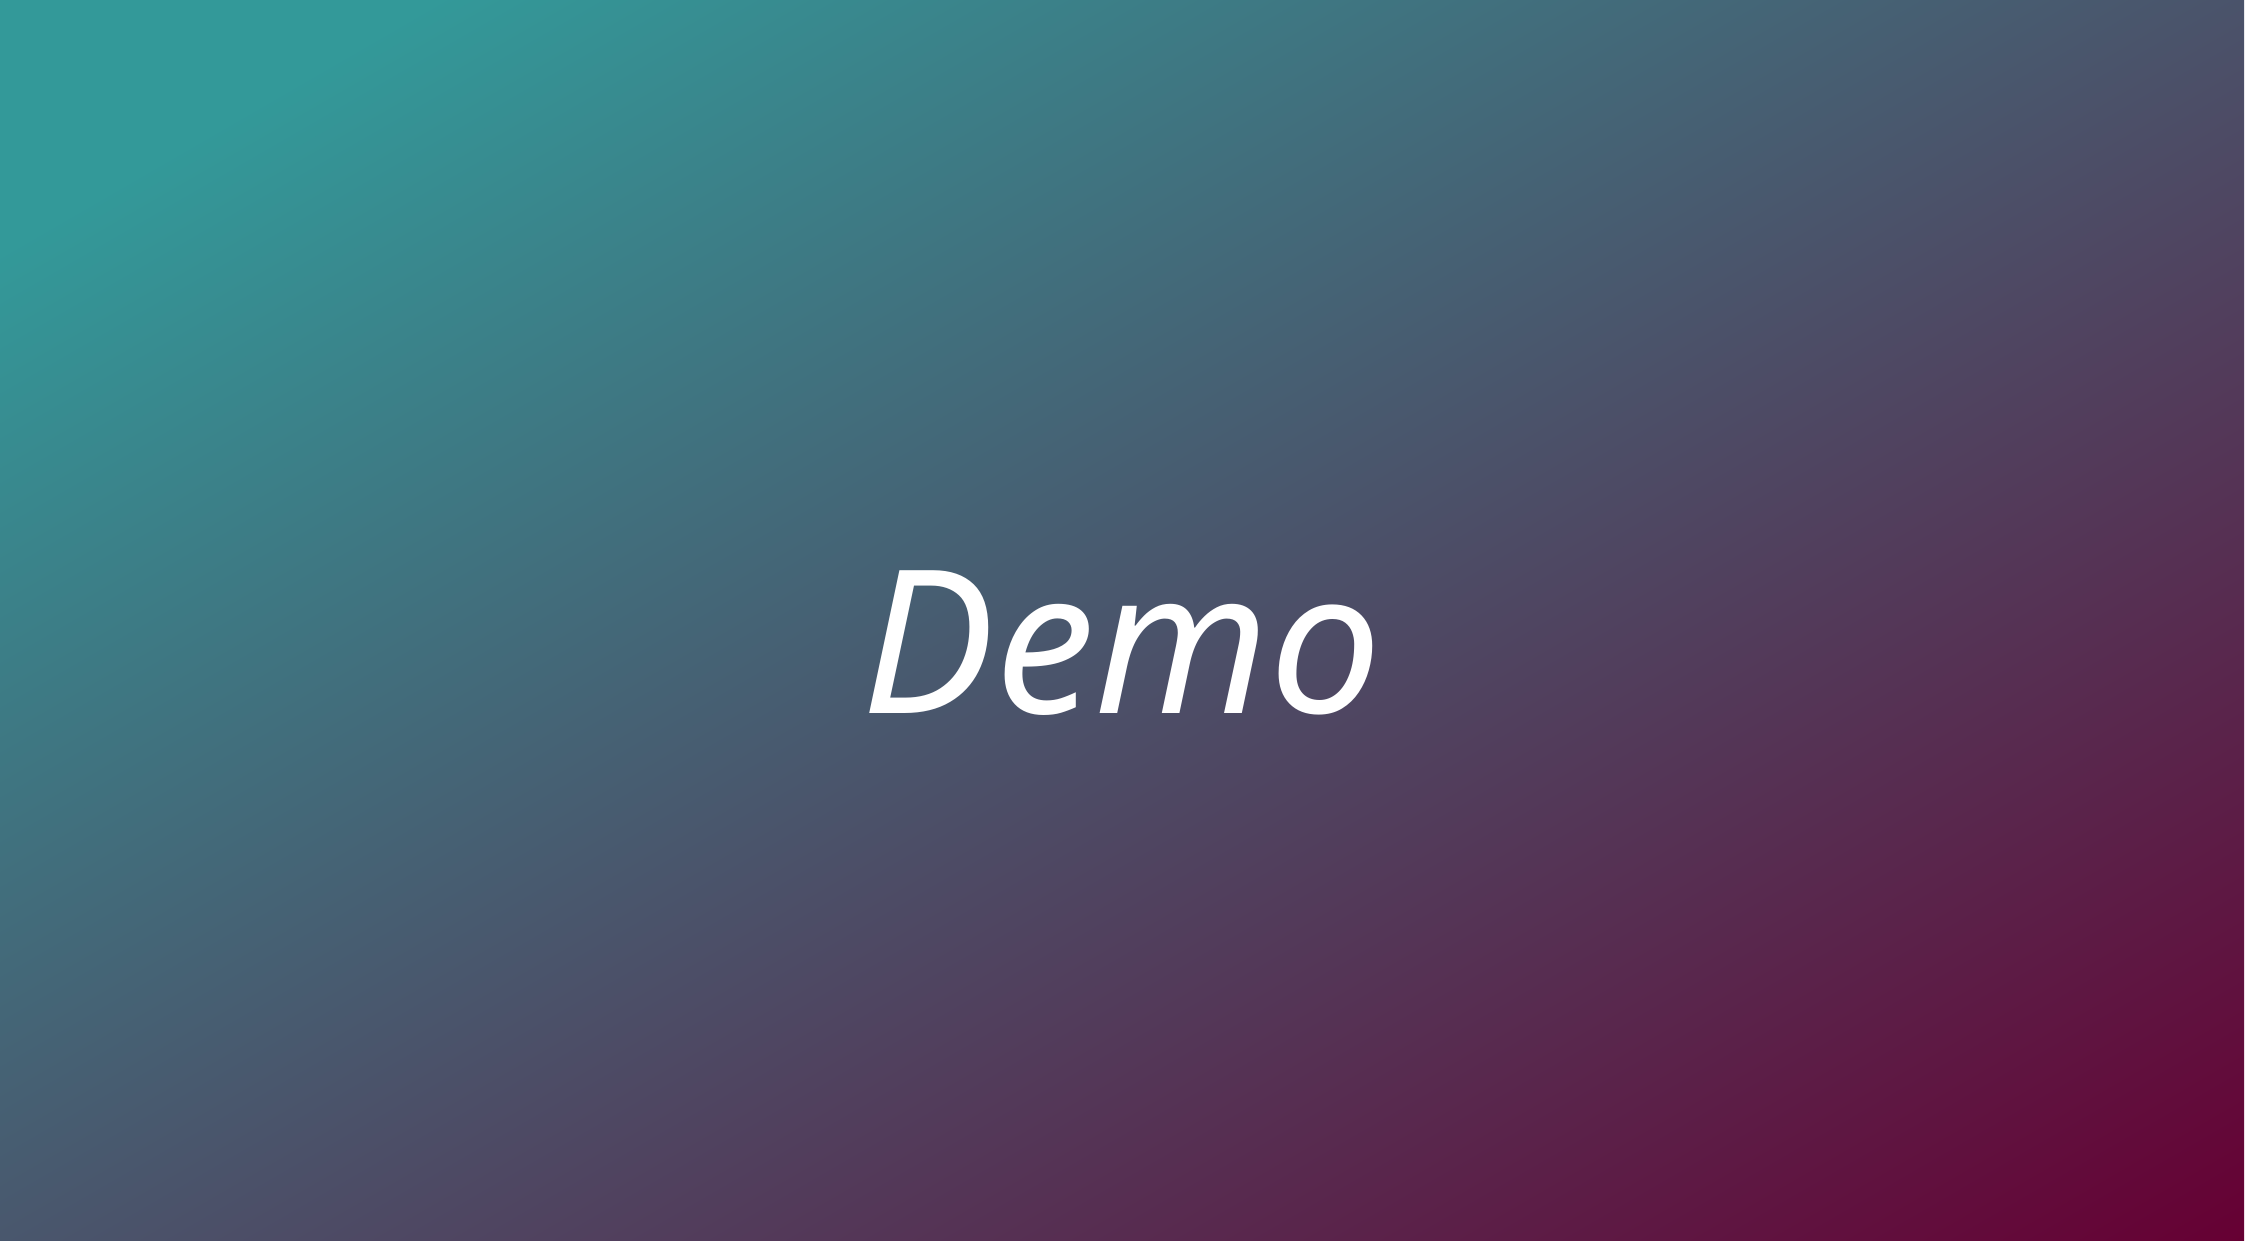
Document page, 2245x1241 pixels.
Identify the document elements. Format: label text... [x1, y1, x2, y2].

text_box Demo [814, 492, 1430, 748]
